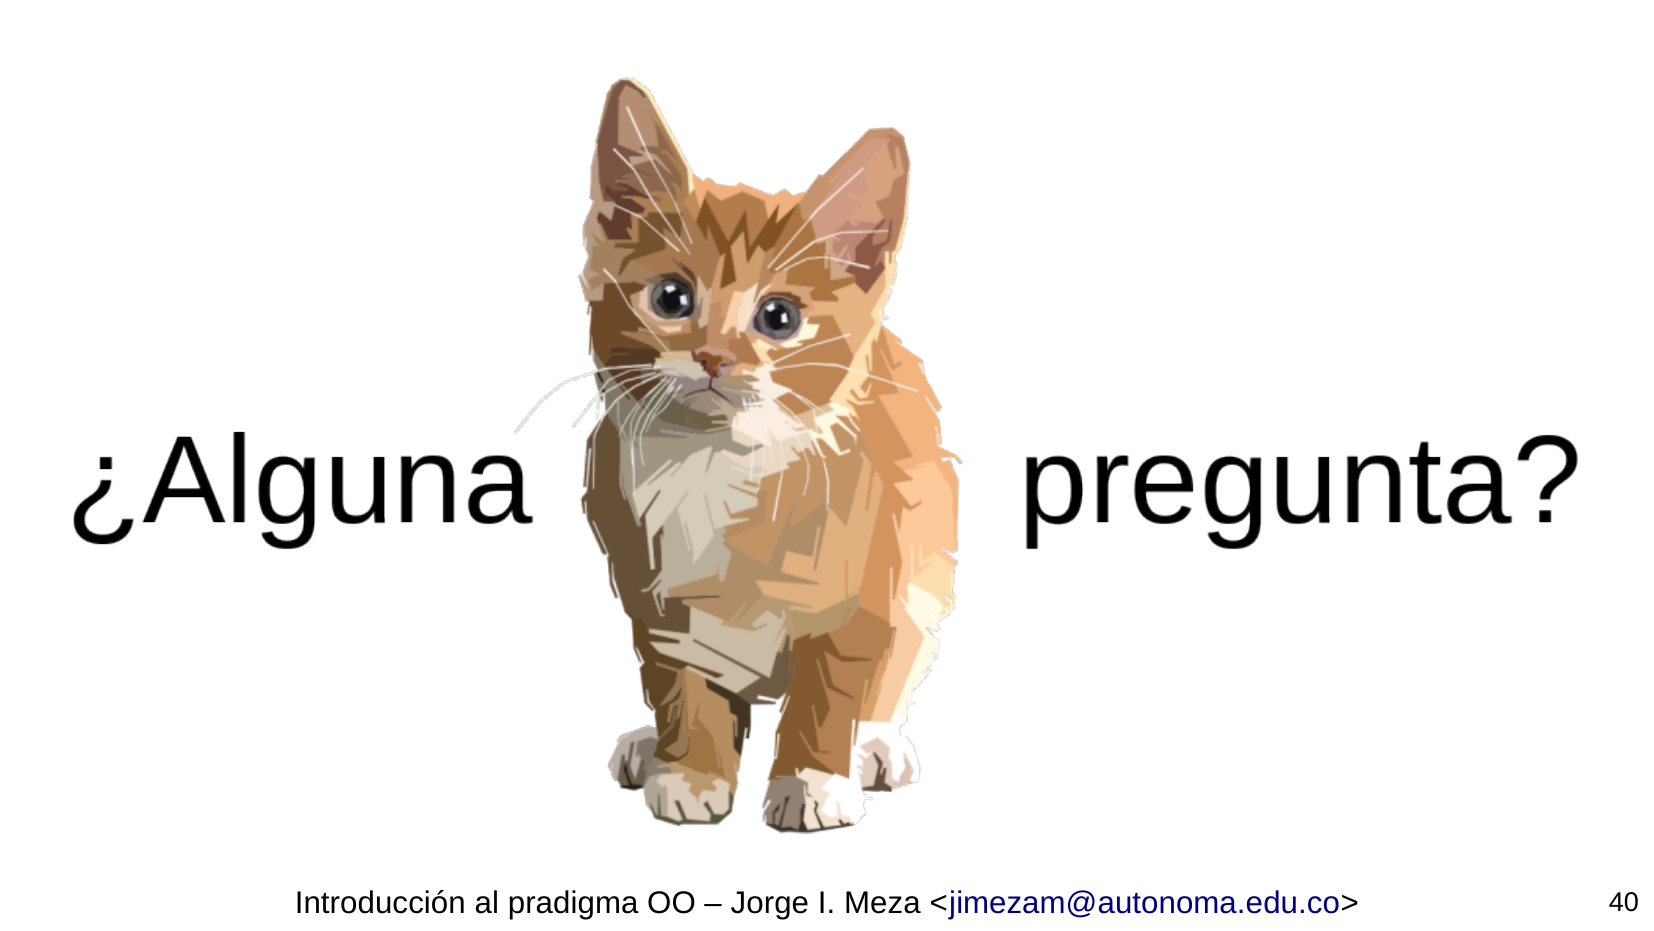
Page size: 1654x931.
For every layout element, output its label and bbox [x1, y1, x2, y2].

picture [19, 77, 1630, 834]
